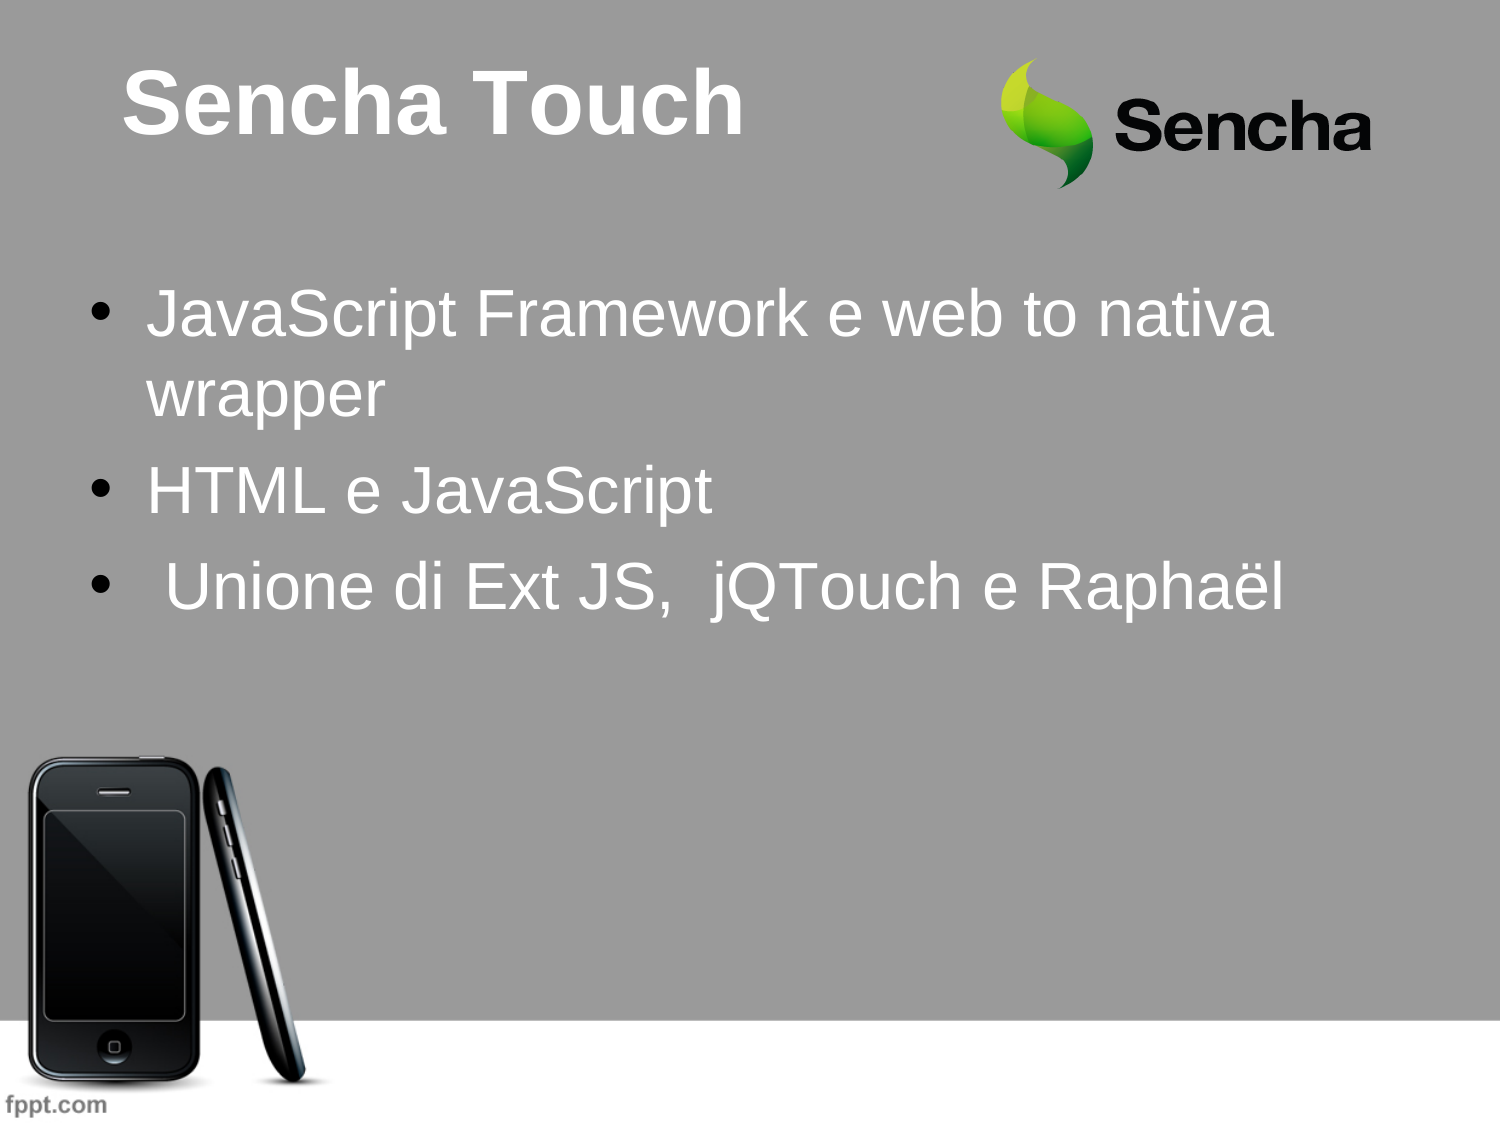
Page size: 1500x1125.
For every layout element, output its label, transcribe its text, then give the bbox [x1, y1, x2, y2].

list JavaScript Framework e web to nativa wrapper HTML e JavaScript Unione di Ext JS, jQTouch e Raphaël [75, 262, 1426, 915]
picture [0, 0, 1500, 1125]
text_box Sencha Touch [106, 35, 1418, 161]
title [75, 59, 1426, 262]
